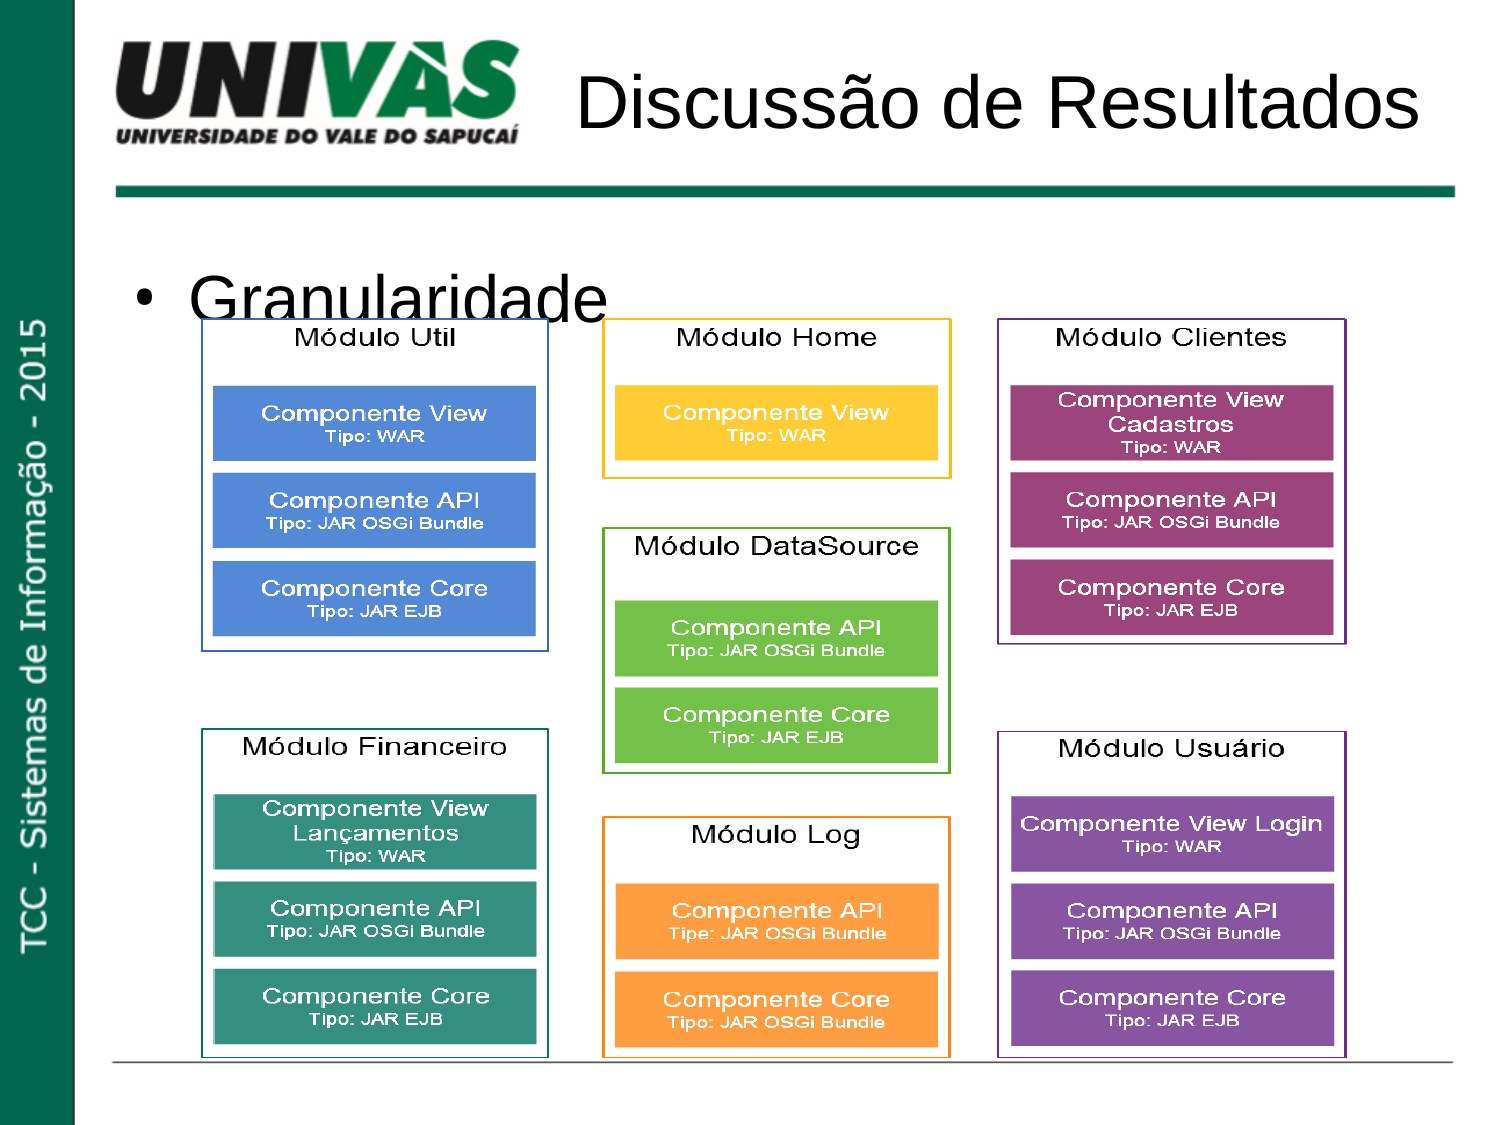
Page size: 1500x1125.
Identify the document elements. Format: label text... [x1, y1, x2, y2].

title Discussão de Resultados [543, 23, 1454, 174]
text_box Granularidade [117, 208, 1453, 1046]
picture [0, 0, 1500, 1125]
